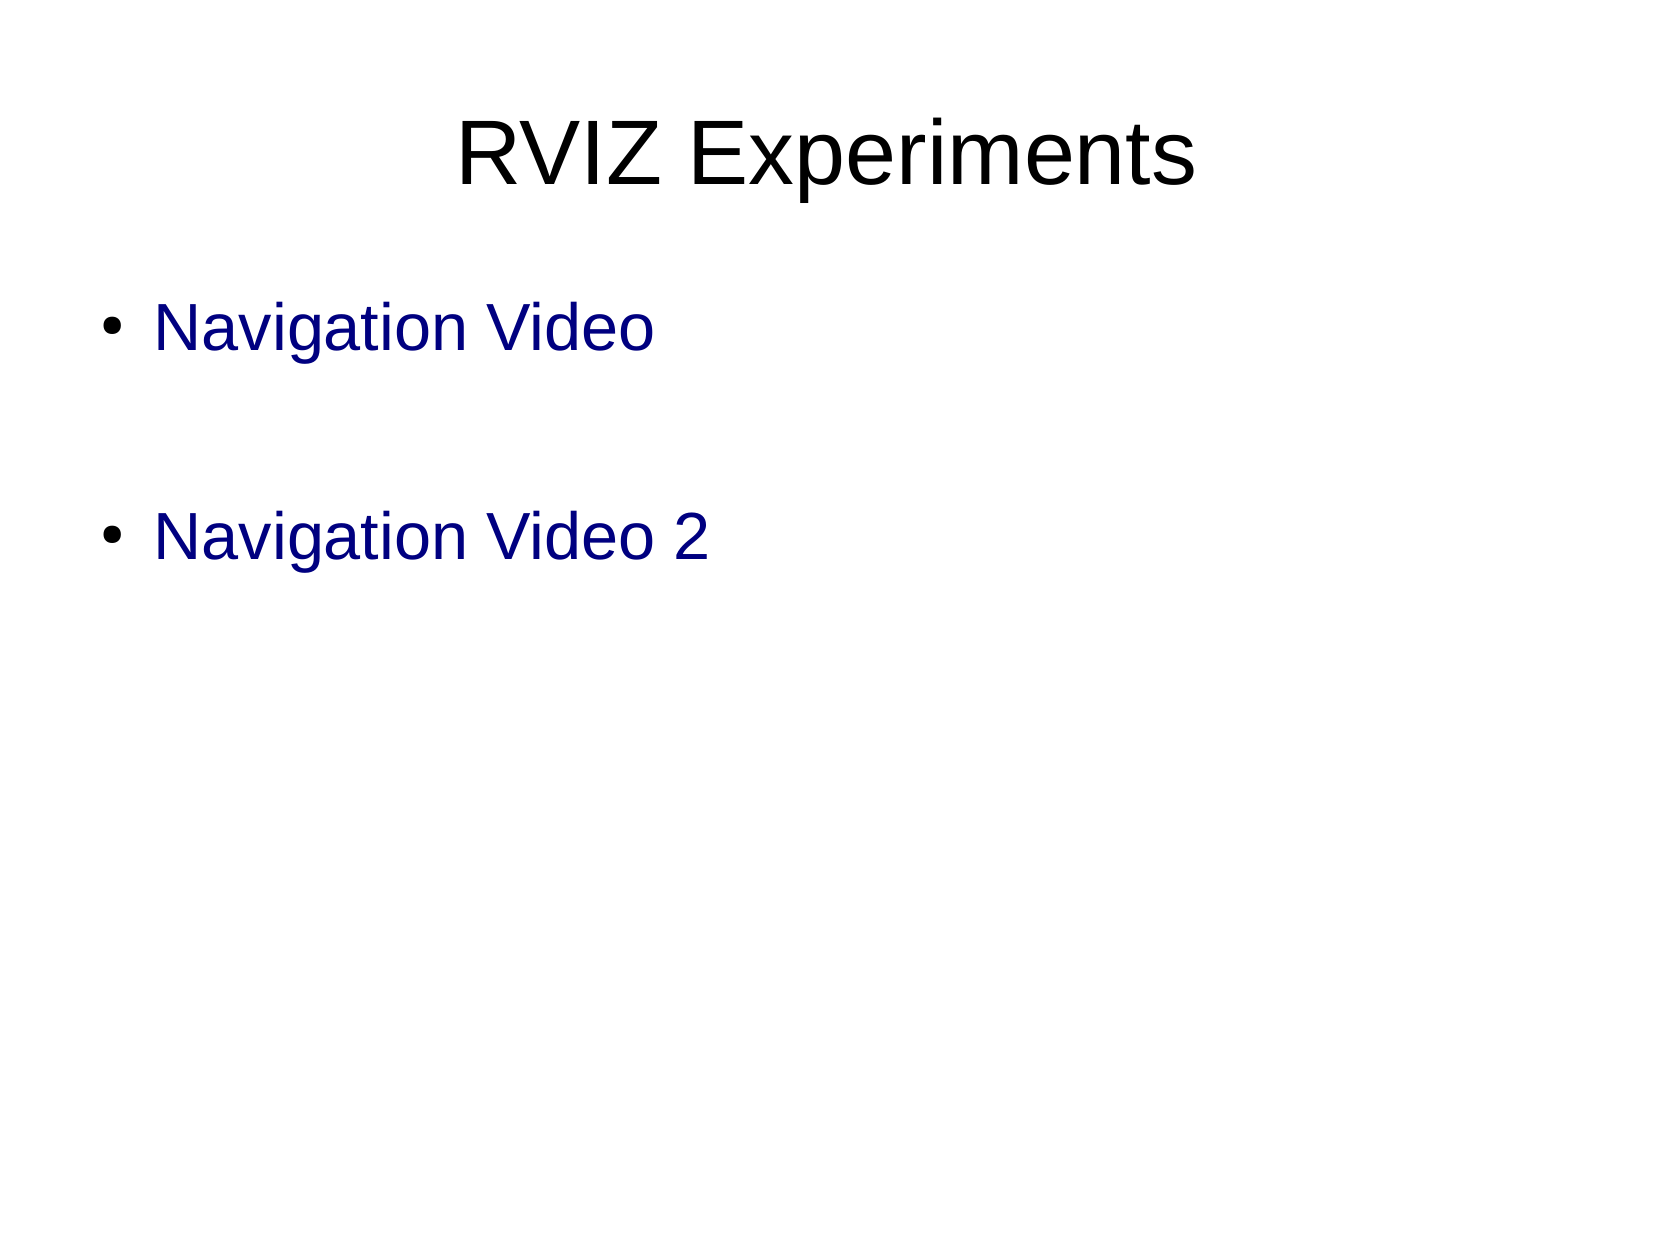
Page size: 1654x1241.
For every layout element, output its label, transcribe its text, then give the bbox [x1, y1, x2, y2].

title RVIZ Experiments [82, 49, 1571, 257]
list Navigation Video Navigation Video 2 [82, 290, 1571, 1010]
